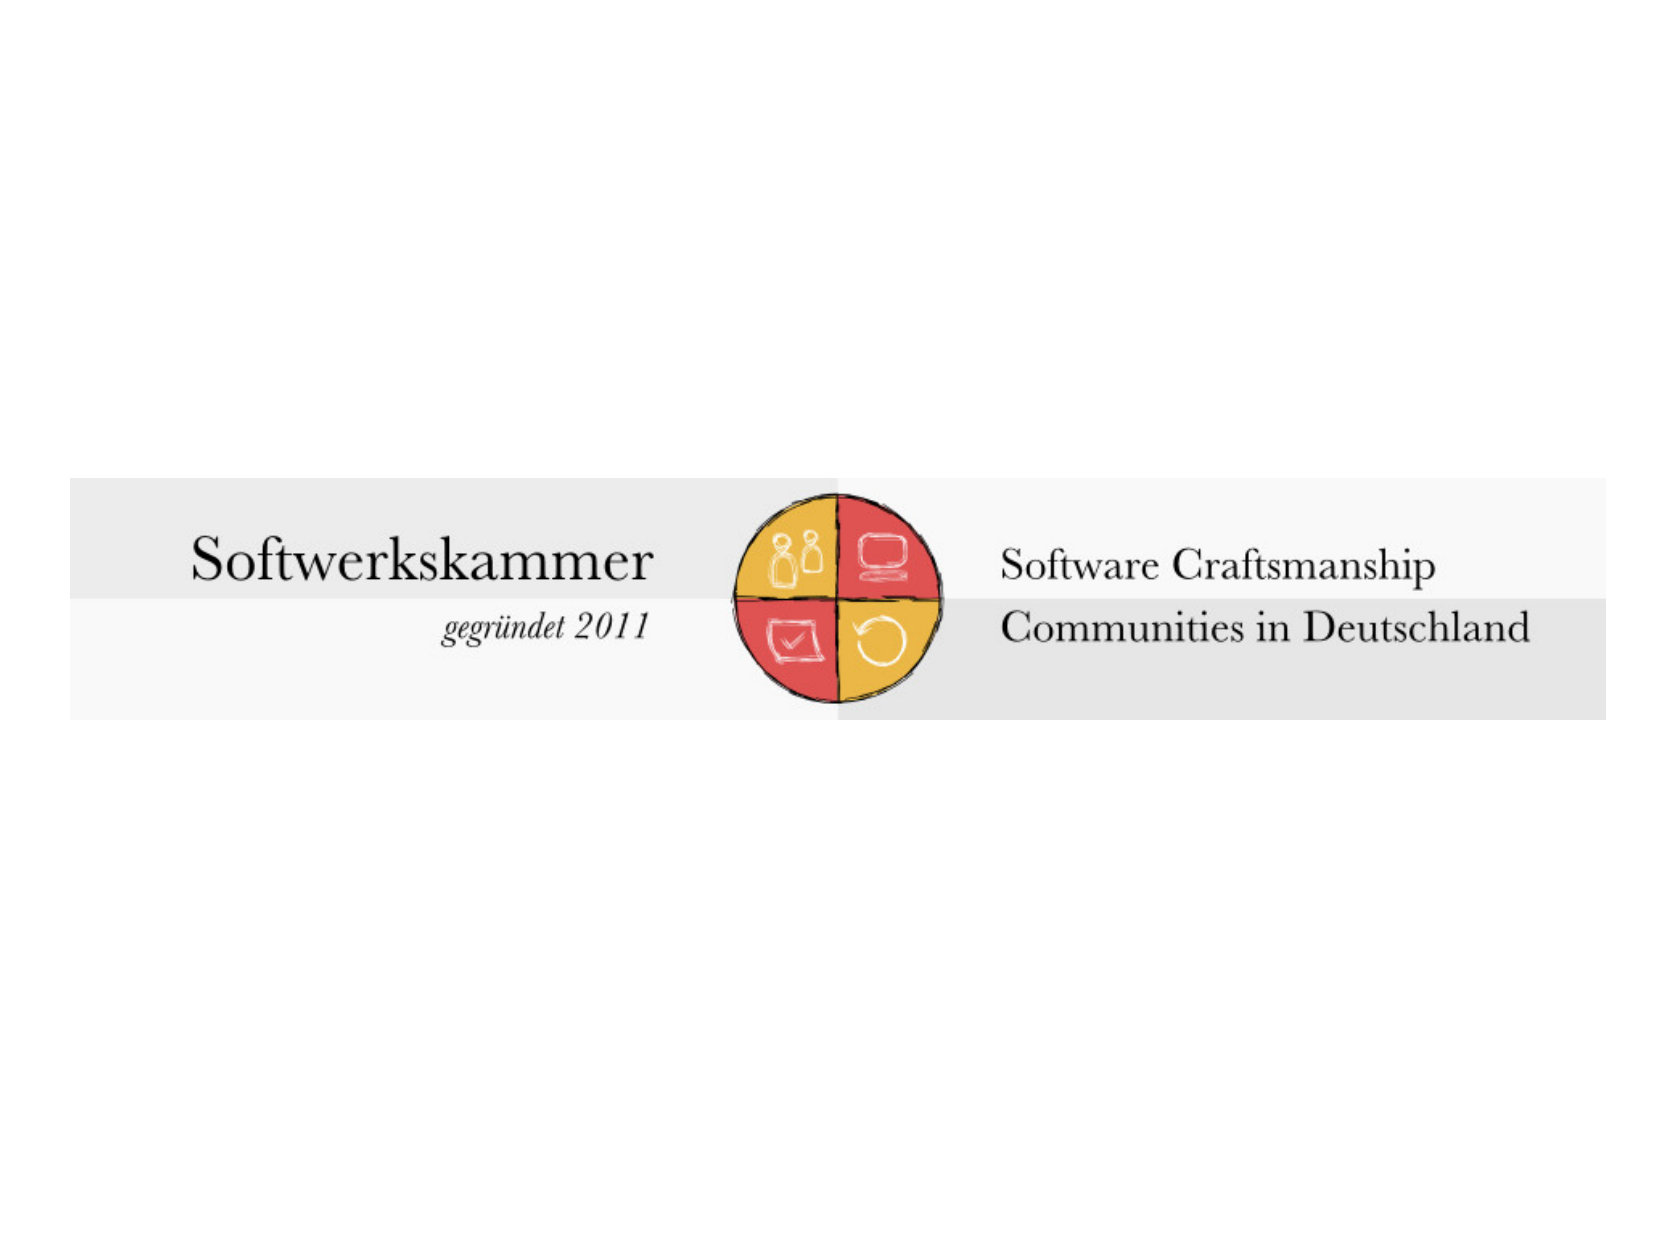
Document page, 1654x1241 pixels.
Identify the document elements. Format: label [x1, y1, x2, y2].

picture [70, 478, 1606, 720]
